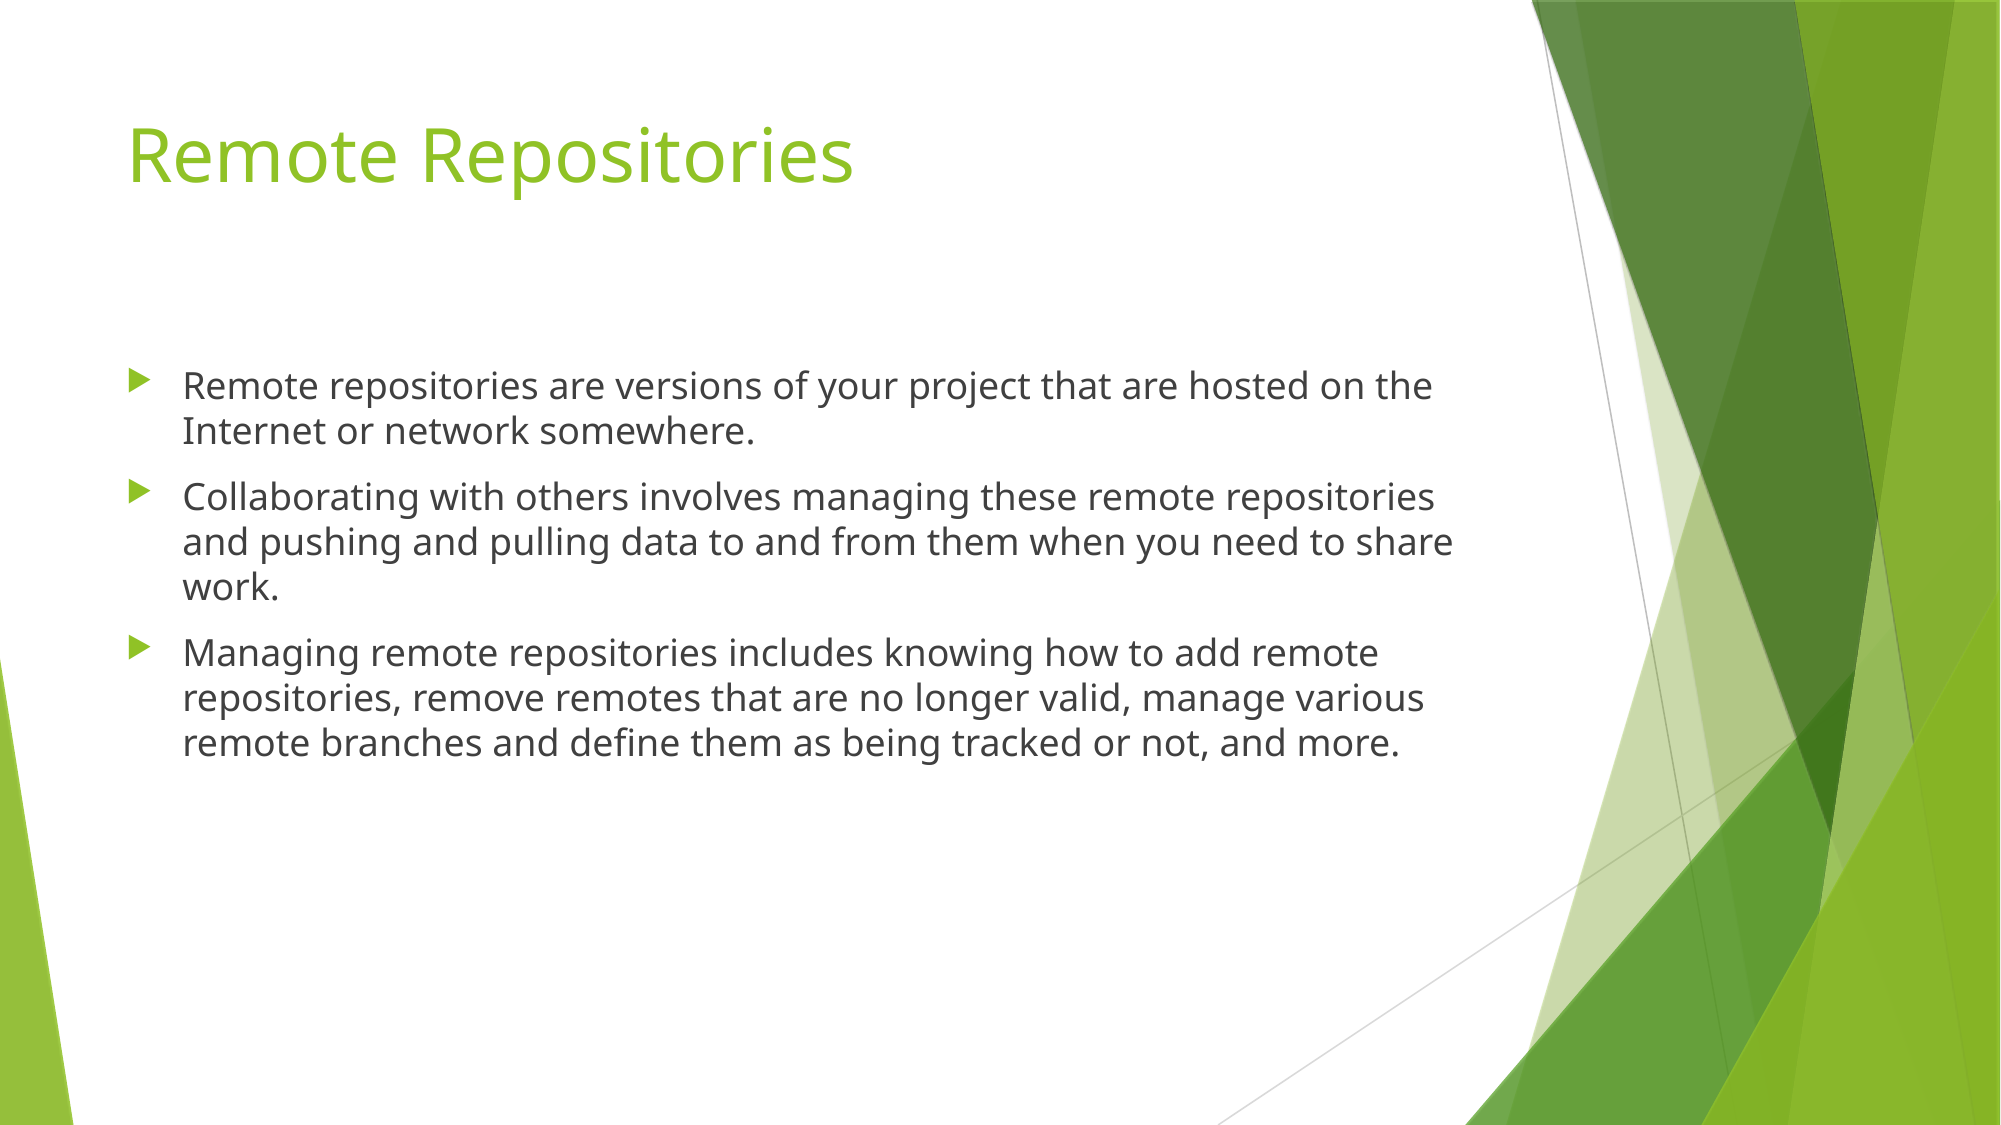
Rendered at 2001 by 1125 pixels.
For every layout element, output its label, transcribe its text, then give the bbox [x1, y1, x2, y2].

title Remote Repositories [111, 99, 1522, 317]
list Remote repositories are versions of your project that are hosted on the Internet or network somewhere. Collaborating with others involves managing these remote repositories and pushing and pulling data to and from them when you need to share work. Managing remote repositories includes knowing how to add remote repositories, remove remotes that are no longer valid, manage various remote branches and define them as being tracked or not, and more. [111, 354, 1522, 992]
